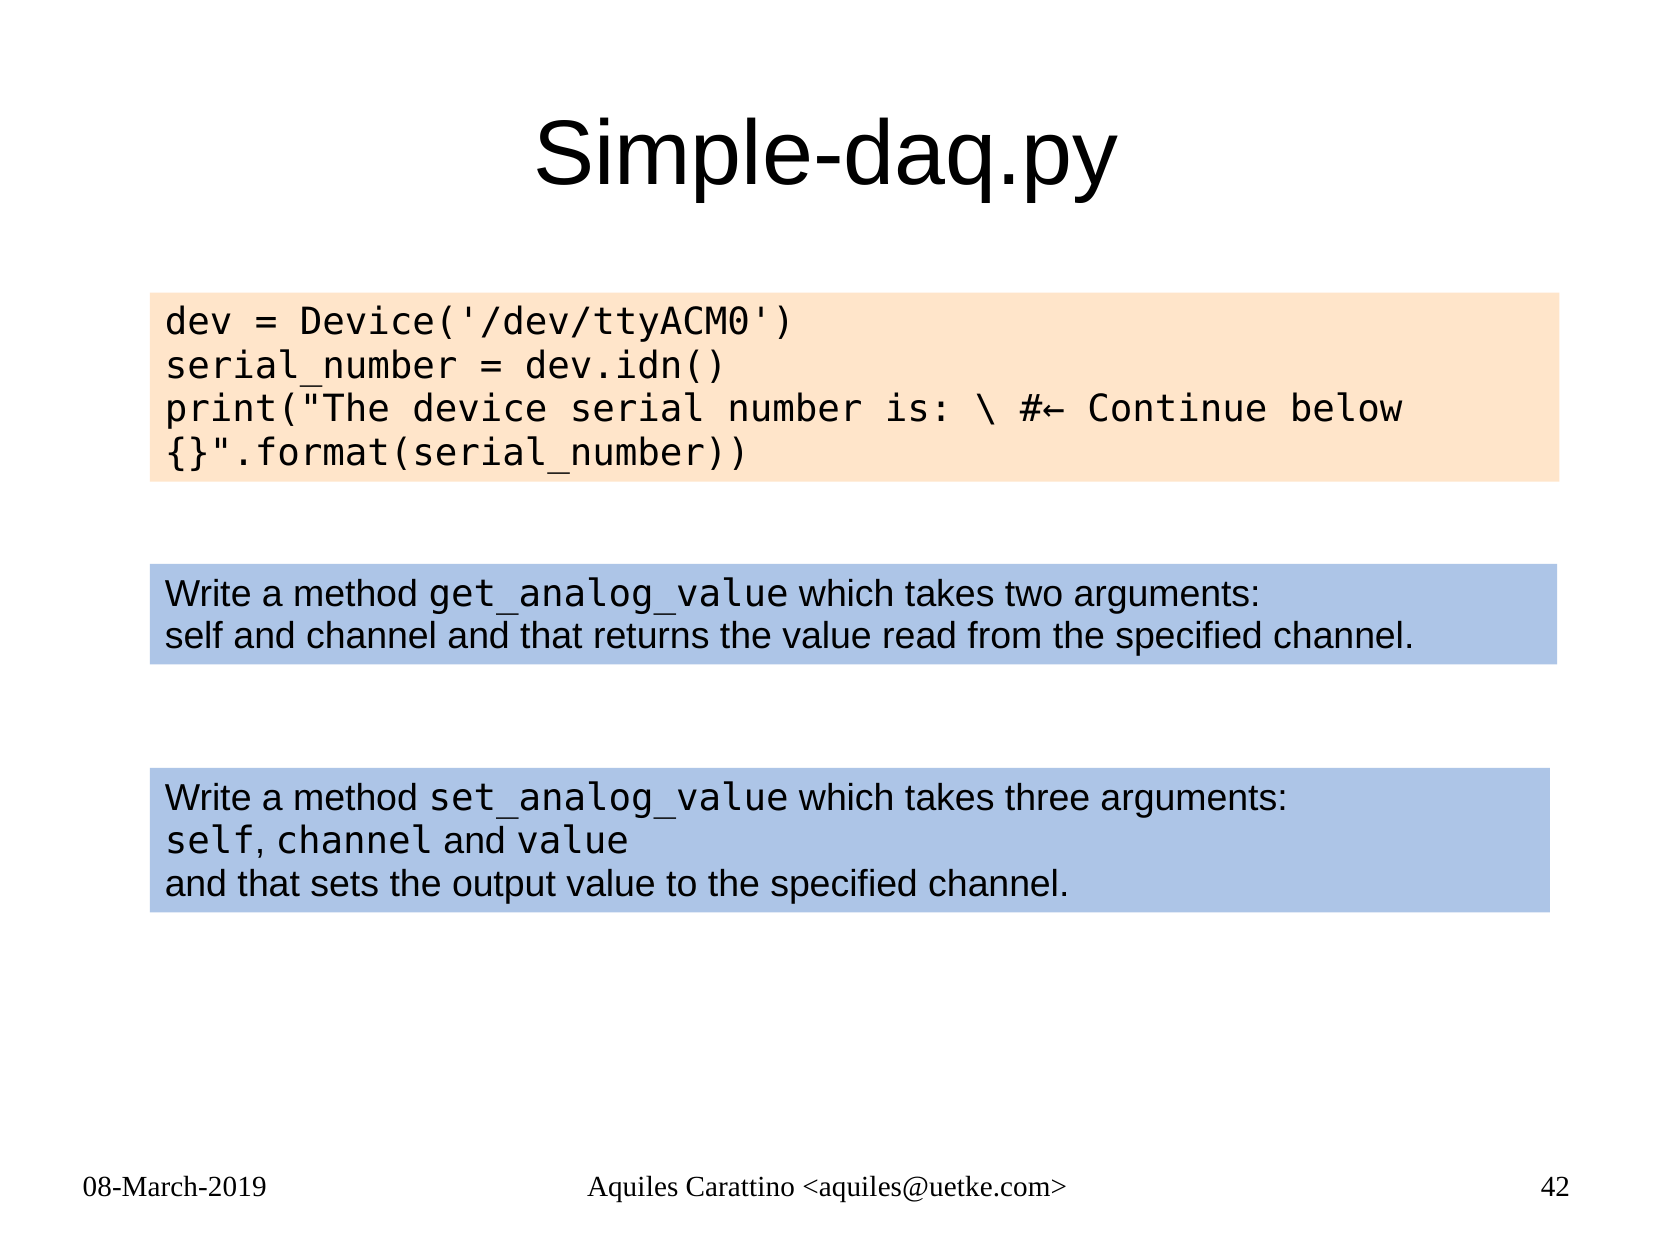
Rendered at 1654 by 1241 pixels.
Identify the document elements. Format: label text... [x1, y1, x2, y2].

text_box Write a method set_analog_value which takes three arguments: self, channel and value and that sets the output value to the specified channel. [149, 767, 1550, 913]
title Simple-daq.py [82, 49, 1571, 257]
text_box Write a method get_analog_value which takes two arguments: self and channel and that returns the value read from the specified channel. [149, 563, 1558, 665]
text_box dev = Device('/dev/ttyACM0') serial_number = dev.idn() print("The device serial number is: \ #← Continue below {}".format(serial_number)) [149, 292, 1560, 482]
